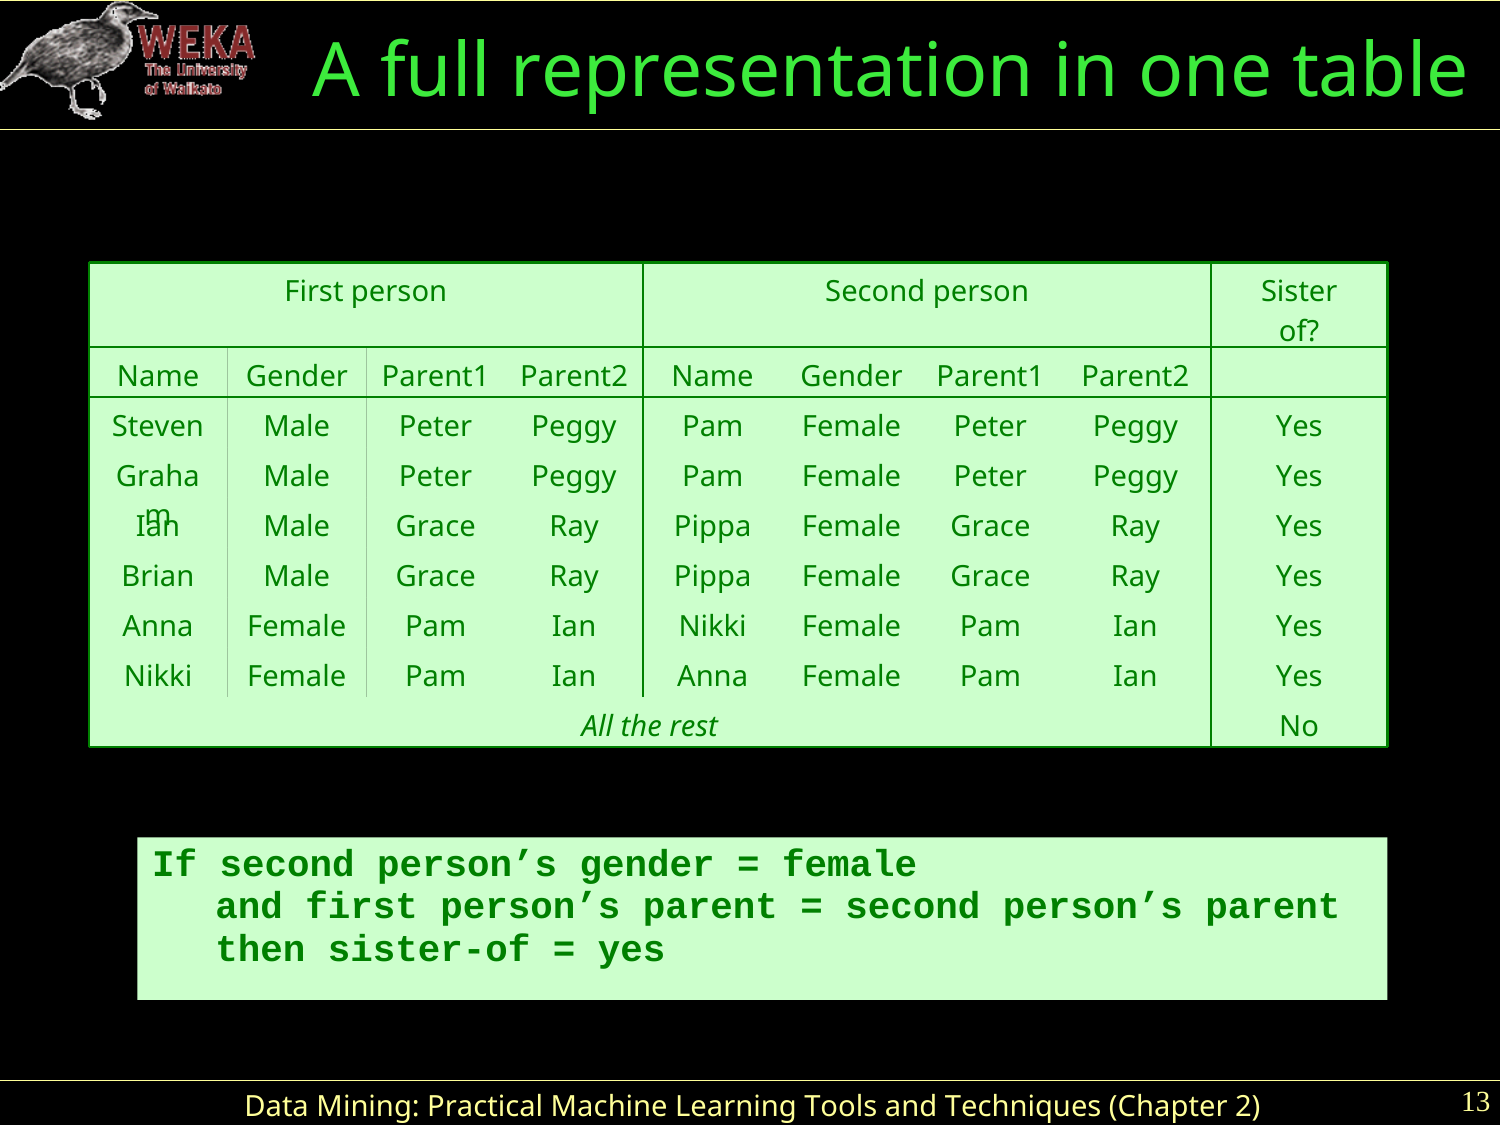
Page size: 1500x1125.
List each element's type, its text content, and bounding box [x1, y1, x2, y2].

text_box Parent2 [1060, 348, 1210, 396]
text_box Pam [367, 648, 506, 697]
text_box Peggy [1060, 398, 1210, 448]
text_box Gender [783, 348, 921, 396]
text_box All the rest [90, 697, 1210, 746]
text_box Ray [506, 498, 642, 548]
text_box Yes [1212, 548, 1386, 598]
text_box Ian [506, 648, 642, 697]
text_box Female [783, 548, 921, 598]
text_box Female [228, 598, 367, 648]
text_box Male [228, 448, 367, 498]
text_box Name [90, 348, 228, 396]
text_box Name [644, 348, 783, 396]
text_box [1212, 348, 1386, 396]
text_box Pam [921, 598, 1060, 648]
text_box Pam [921, 648, 1060, 697]
text_box Yes [1212, 598, 1386, 648]
text_box Peter [367, 398, 506, 448]
text_box Yes [1212, 398, 1386, 448]
text_box Peter [921, 398, 1060, 448]
text_box Nikki [644, 598, 783, 648]
text_box Grace [367, 498, 506, 548]
text_box Second person [644, 264, 1210, 346]
text_box Parent2 [506, 348, 642, 396]
text_box Sister of? [1212, 264, 1386, 346]
text_box Gender [228, 348, 367, 396]
text_box Yes [1212, 648, 1386, 698]
text_box Peggy [506, 448, 642, 498]
text_box Female [783, 598, 921, 648]
text_box If second person’s gender = female and first person’s parent = second person’s parent then sister-of = yes [137, 837, 1388, 1000]
text_box Female [783, 448, 921, 498]
text_box Peggy [1060, 448, 1210, 498]
text_box Pippa [644, 548, 783, 598]
text_box No [1212, 698, 1386, 746]
text_box Ray [506, 548, 642, 598]
text_box Ian [1060, 648, 1210, 697]
text_box Peter [921, 448, 1060, 498]
text_box Ian [1060, 598, 1210, 648]
text_box Pippa [644, 498, 783, 548]
text_box Ray [1060, 498, 1210, 548]
text_box Female [228, 648, 367, 697]
text_box Anna [643, 648, 783, 698]
text_box Steven [90, 398, 228, 448]
text_box Male [228, 398, 367, 448]
title A full representation in one table [297, 0, 1500, 148]
text_box Female [783, 648, 921, 697]
text_box Female [783, 498, 921, 548]
picture [0, 1, 266, 129]
text_box Grace [921, 498, 1060, 548]
text_box Pam [644, 448, 783, 498]
text_box Male [228, 548, 367, 598]
text_box Pam [367, 598, 506, 648]
text_box Grace [367, 548, 506, 598]
text_box Ian [506, 598, 642, 648]
text_box Peggy [506, 398, 642, 448]
text_box First person [90, 264, 642, 346]
text_box Yes [1212, 498, 1386, 548]
text_box Grace [921, 548, 1060, 598]
text_box Nikki [90, 648, 228, 698]
text_box Male [228, 498, 367, 548]
text_box Pam [644, 398, 783, 448]
text_box Peter [367, 448, 506, 498]
text_box Ian [90, 498, 228, 548]
text_box Brian [90, 548, 228, 598]
text_box Parent1 [921, 348, 1060, 396]
text_box Anna [90, 598, 228, 648]
text_box Ray [1060, 548, 1210, 598]
text_box Parent1 [367, 348, 506, 396]
text_box Yes [1212, 448, 1386, 498]
text_box Graham [90, 448, 228, 498]
text_box Female [783, 398, 921, 448]
